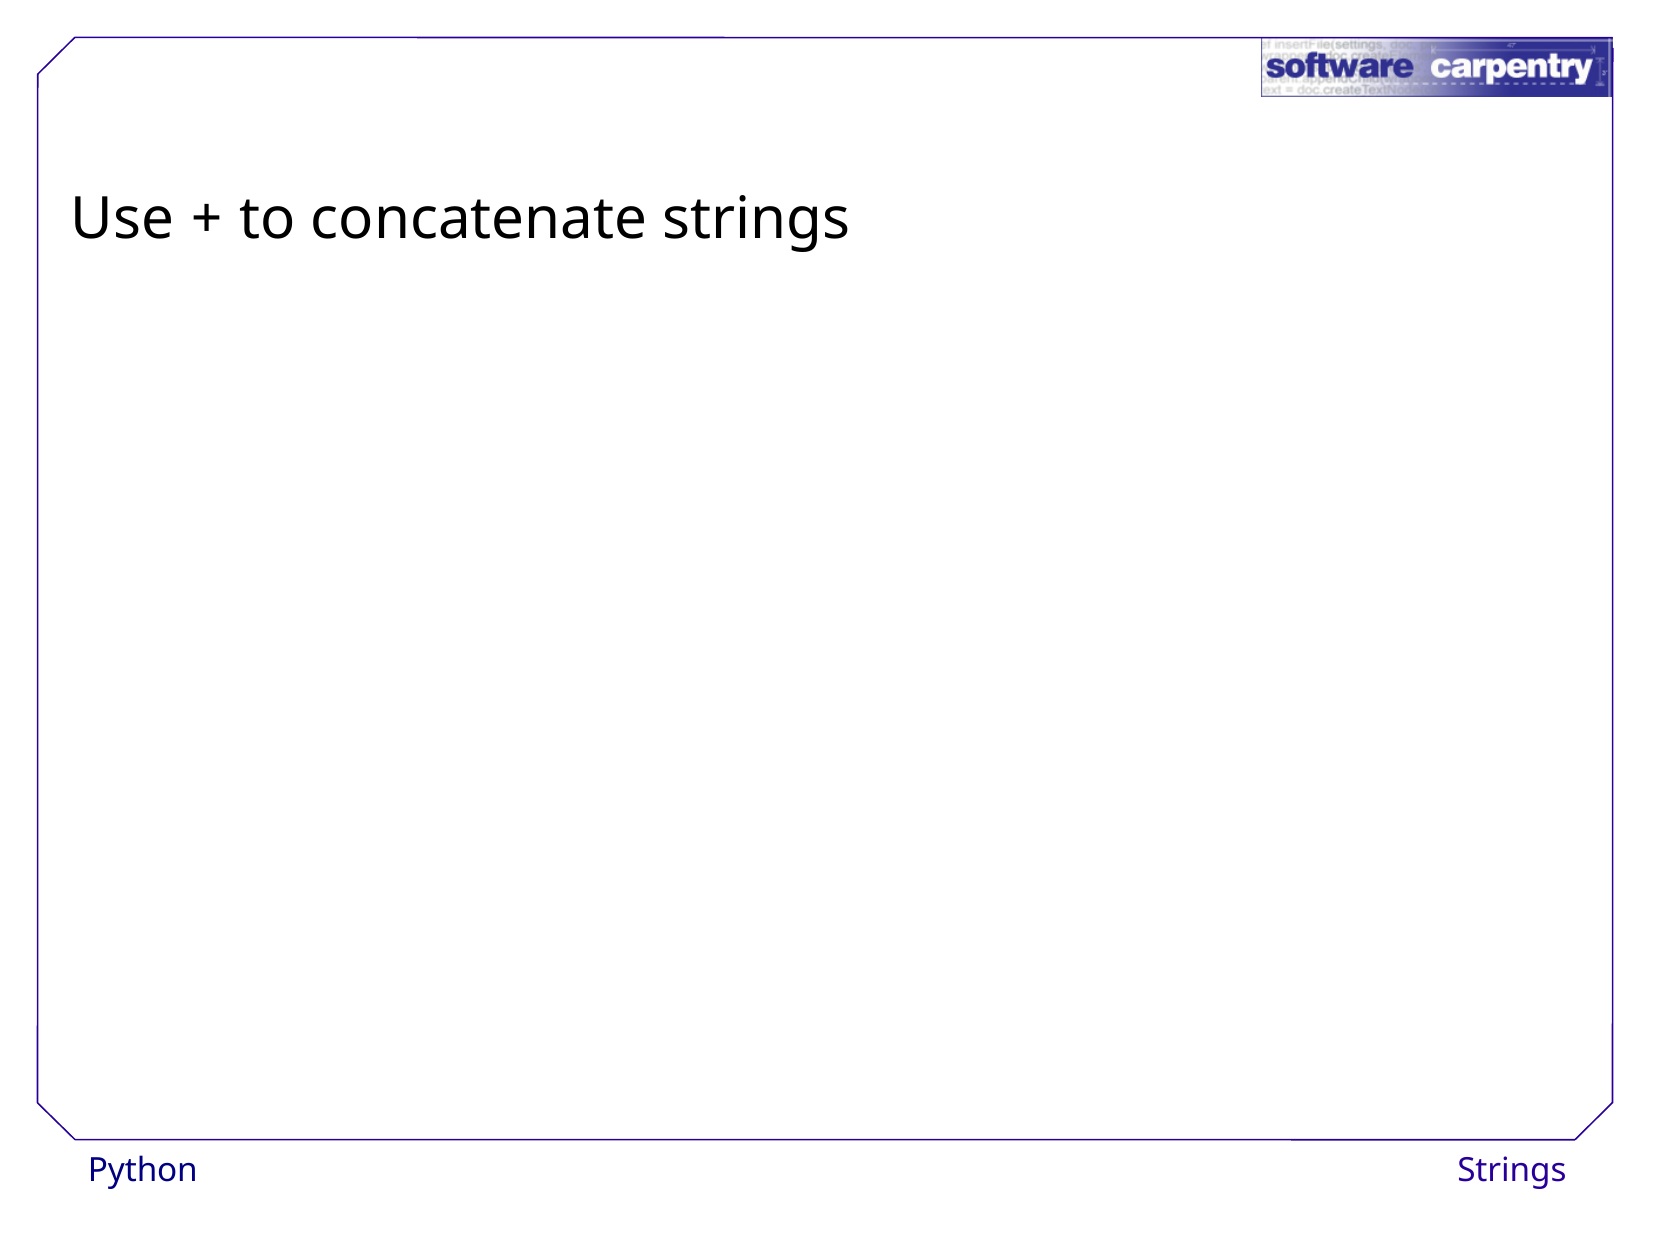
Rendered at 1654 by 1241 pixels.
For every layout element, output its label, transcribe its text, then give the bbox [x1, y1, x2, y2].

text_box Use + to concatenate strings [55, 138, 1016, 259]
picture [1261, 39, 1613, 97]
